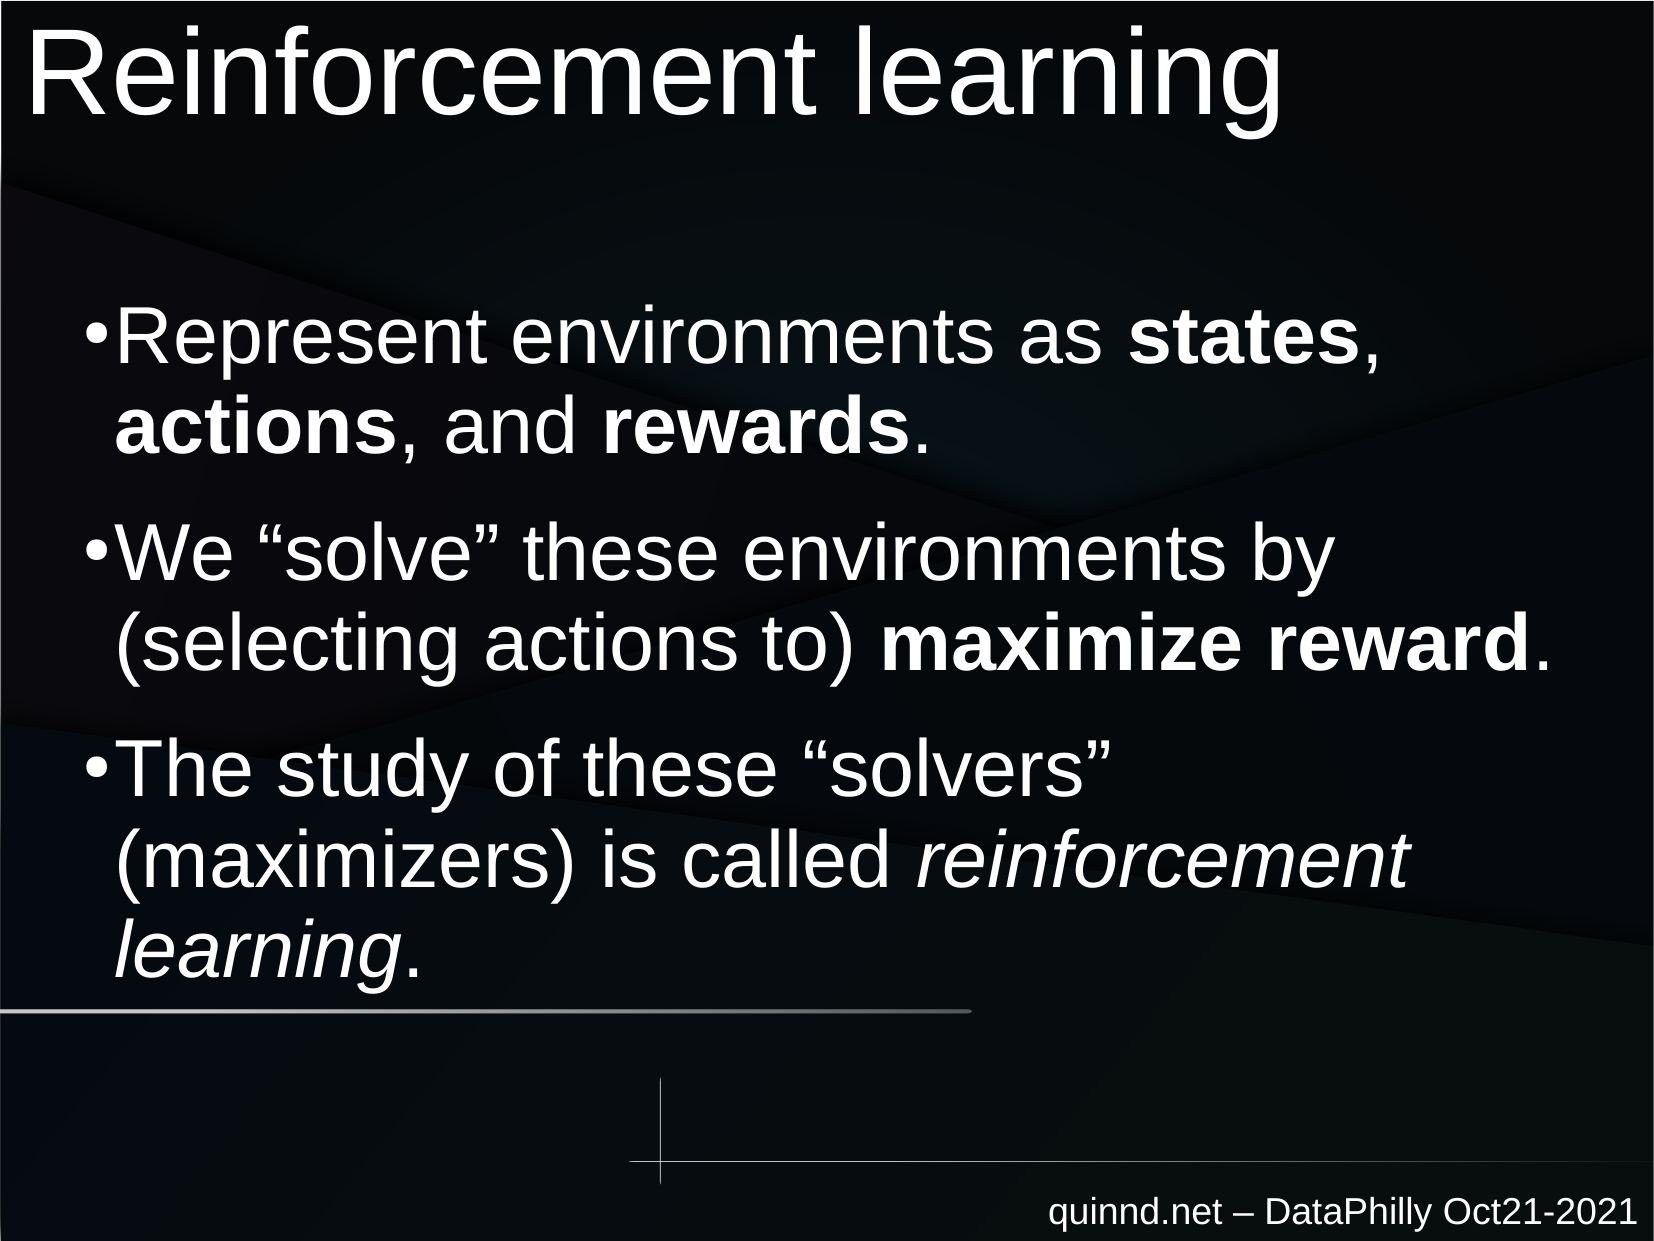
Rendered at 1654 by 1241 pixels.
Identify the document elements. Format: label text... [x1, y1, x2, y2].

list Represent environments as states, actions, and rewards. We “solve” these environments by (selecting actions to) maximize reward. The study of these “solvers” (maximizers) is called reinforcement learning. [82, 290, 1571, 1010]
title Reinforcement learning [23, 0, 1501, 145]
picture [0, 0, 1654, 1241]
